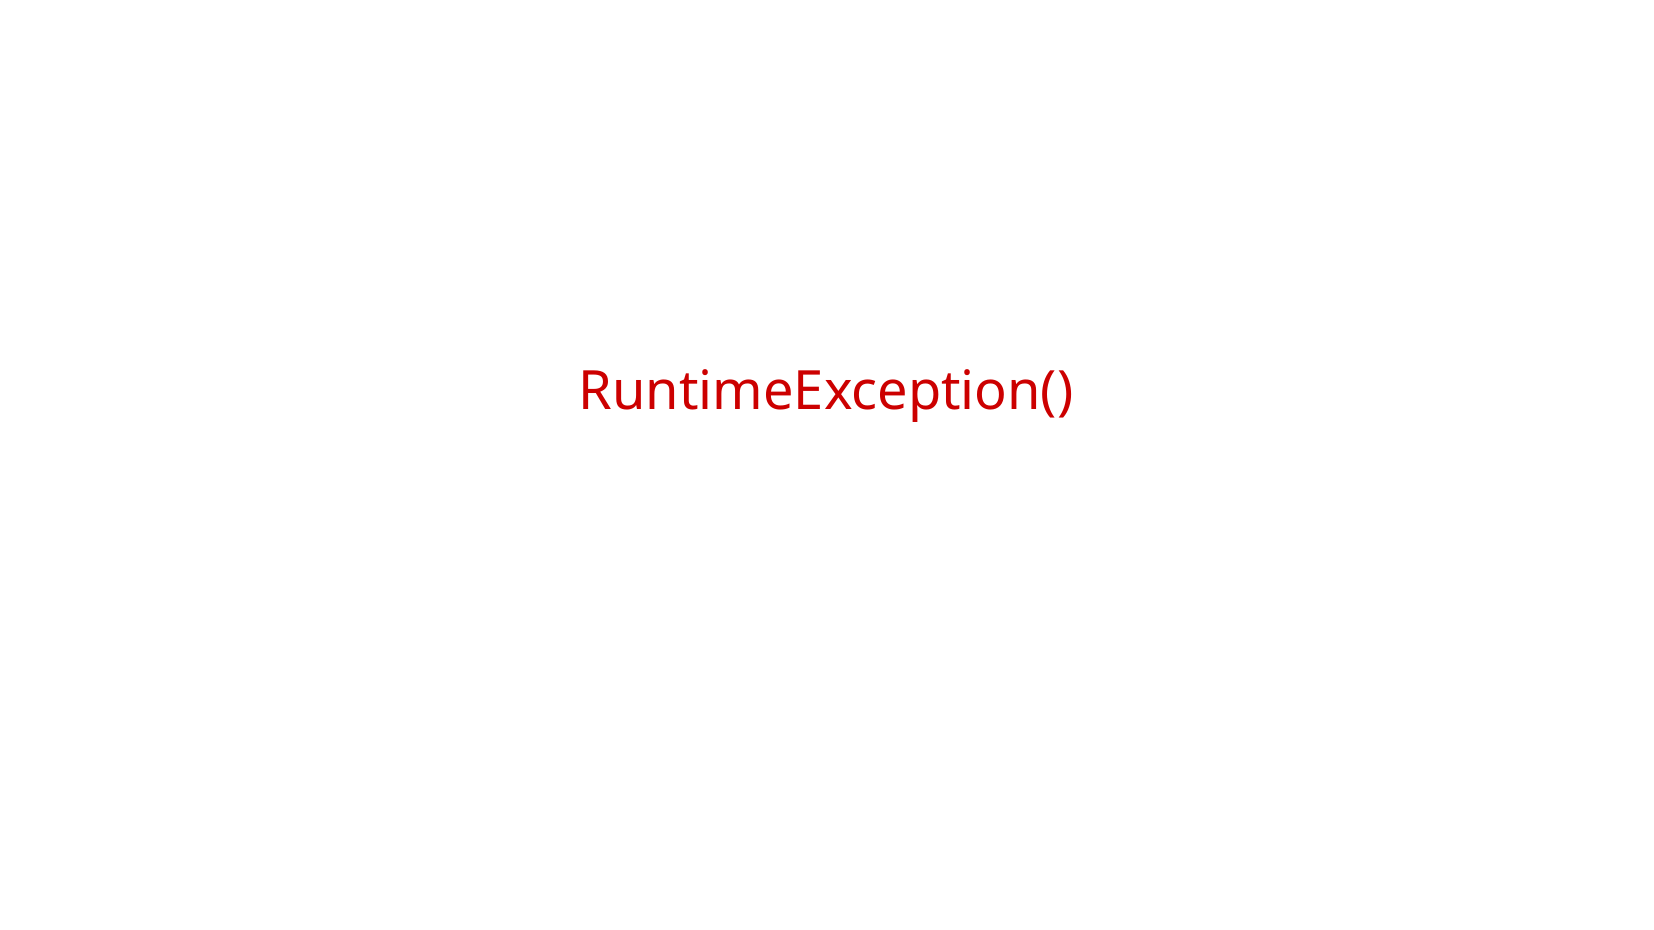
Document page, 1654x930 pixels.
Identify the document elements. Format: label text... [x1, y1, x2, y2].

text_box RuntimeException() [82, 112, 1570, 799]
